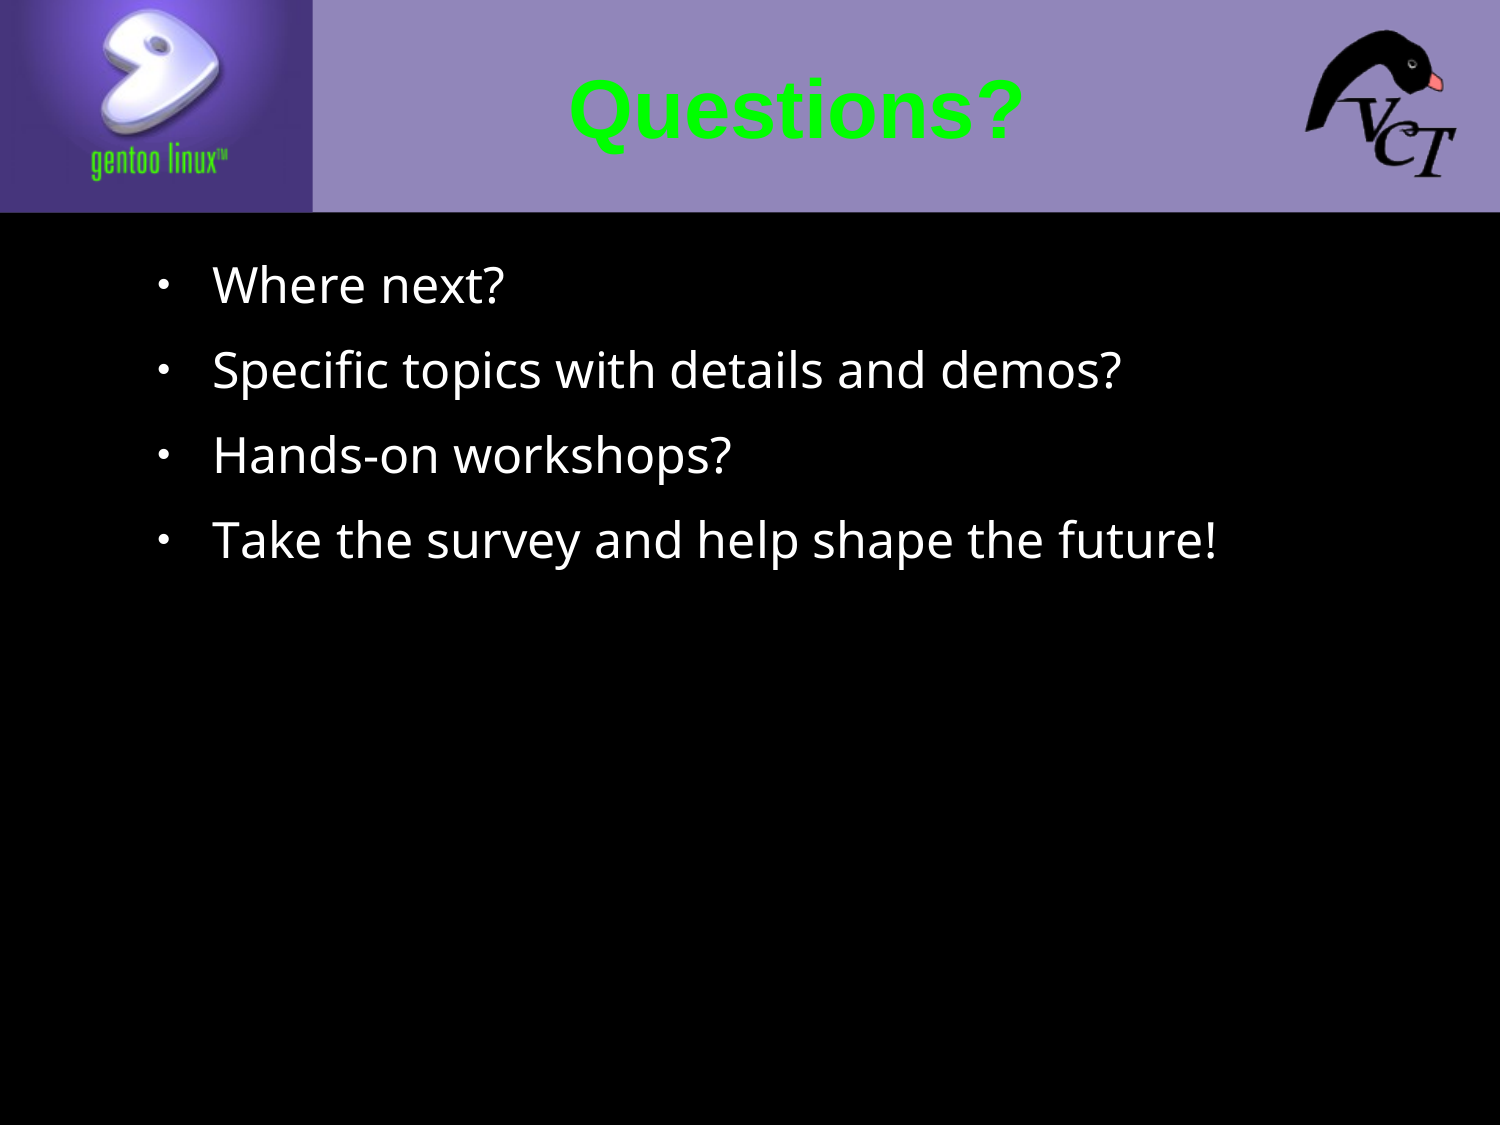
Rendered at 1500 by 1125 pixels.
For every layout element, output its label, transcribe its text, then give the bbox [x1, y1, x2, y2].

title Questions? [324, 12, 1271, 201]
picture [0, 0, 302, 184]
picture [1292, 21, 1471, 189]
list Where next? Specific topics with details and demos? Hands-on workshops? Take the survey and help shape the future! [99, 249, 1388, 903]
